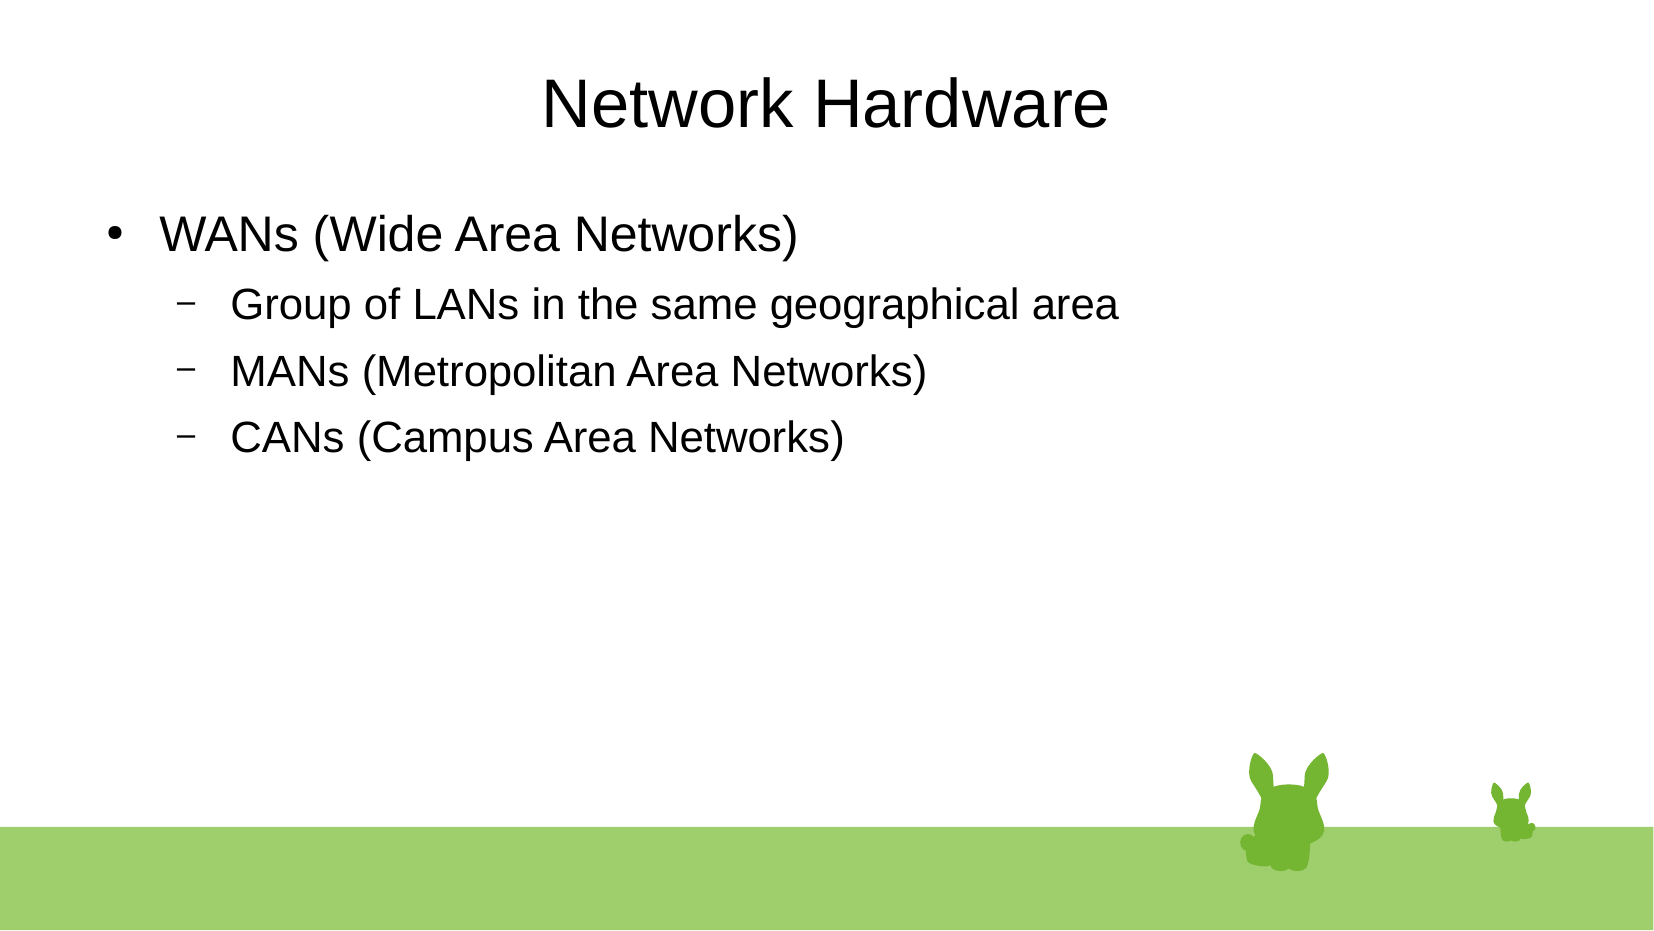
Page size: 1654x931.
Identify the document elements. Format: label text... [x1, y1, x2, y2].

title Network Hardware [88, 29, 1565, 178]
list WANs (Wide Area Networks) Group of LANs in the same geographical area MANs (Metropolitan Area Networks) CANs (Campus Area Networks) [88, 206, 1565, 739]
